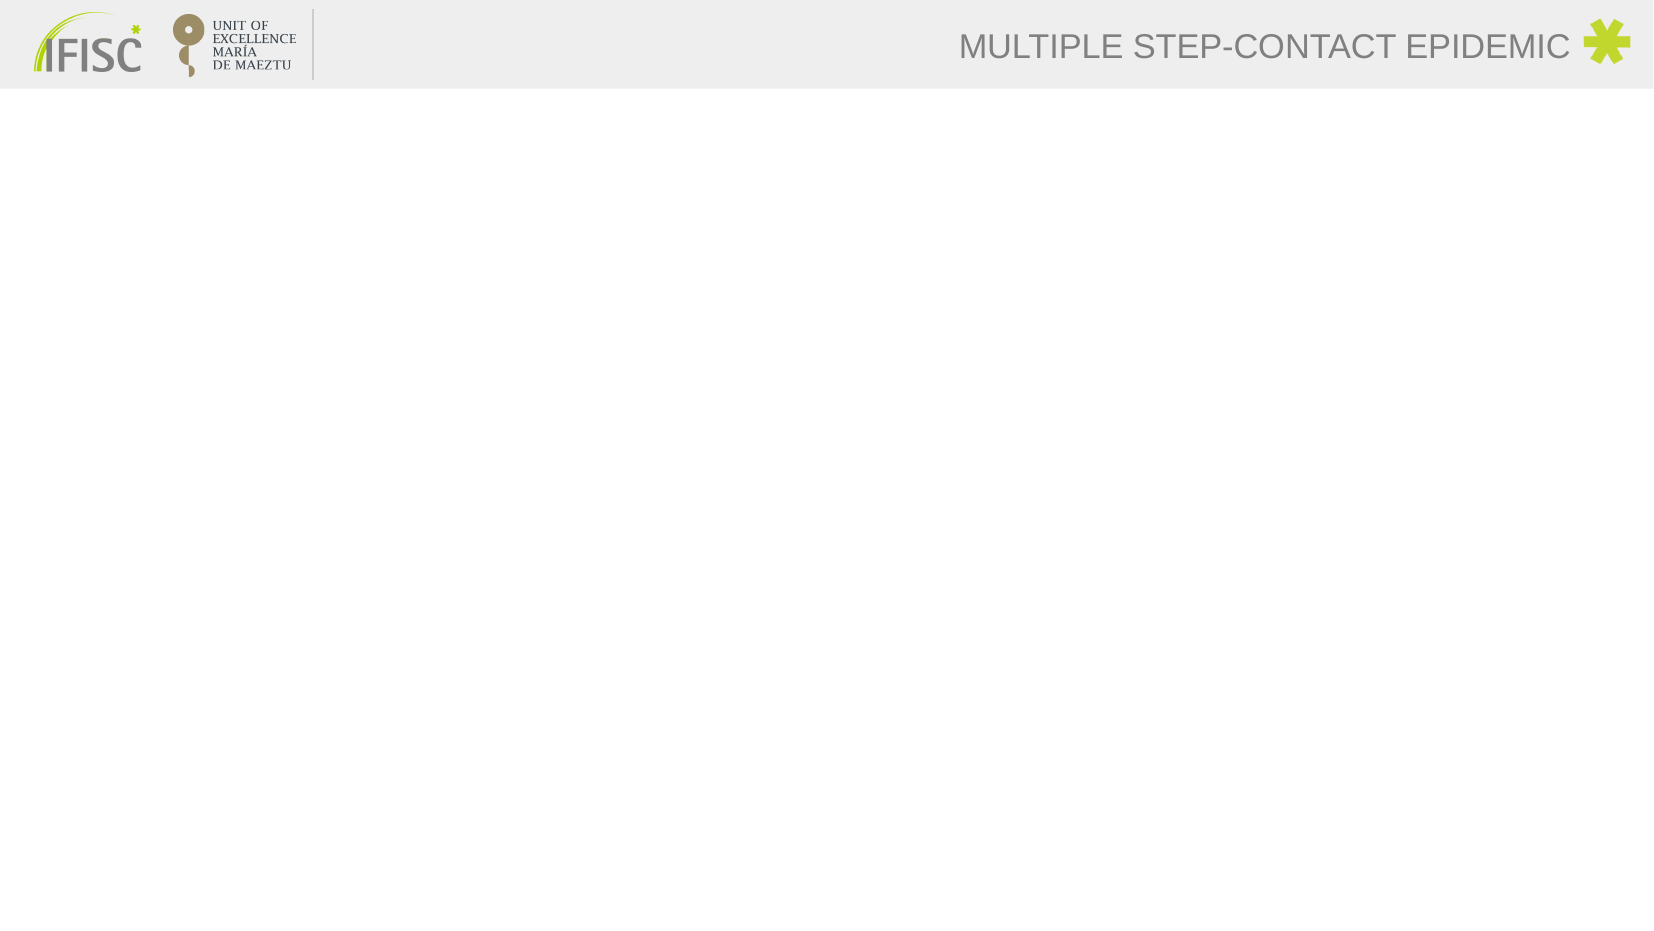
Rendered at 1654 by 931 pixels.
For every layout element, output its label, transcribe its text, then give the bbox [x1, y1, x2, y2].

picture [170, 11, 248, 81]
picture [29, 9, 148, 75]
title MULTIPLE STEP-CONTACT EPIDEMIC [248, 6, 1571, 87]
picture [1582, 17, 1631, 65]
